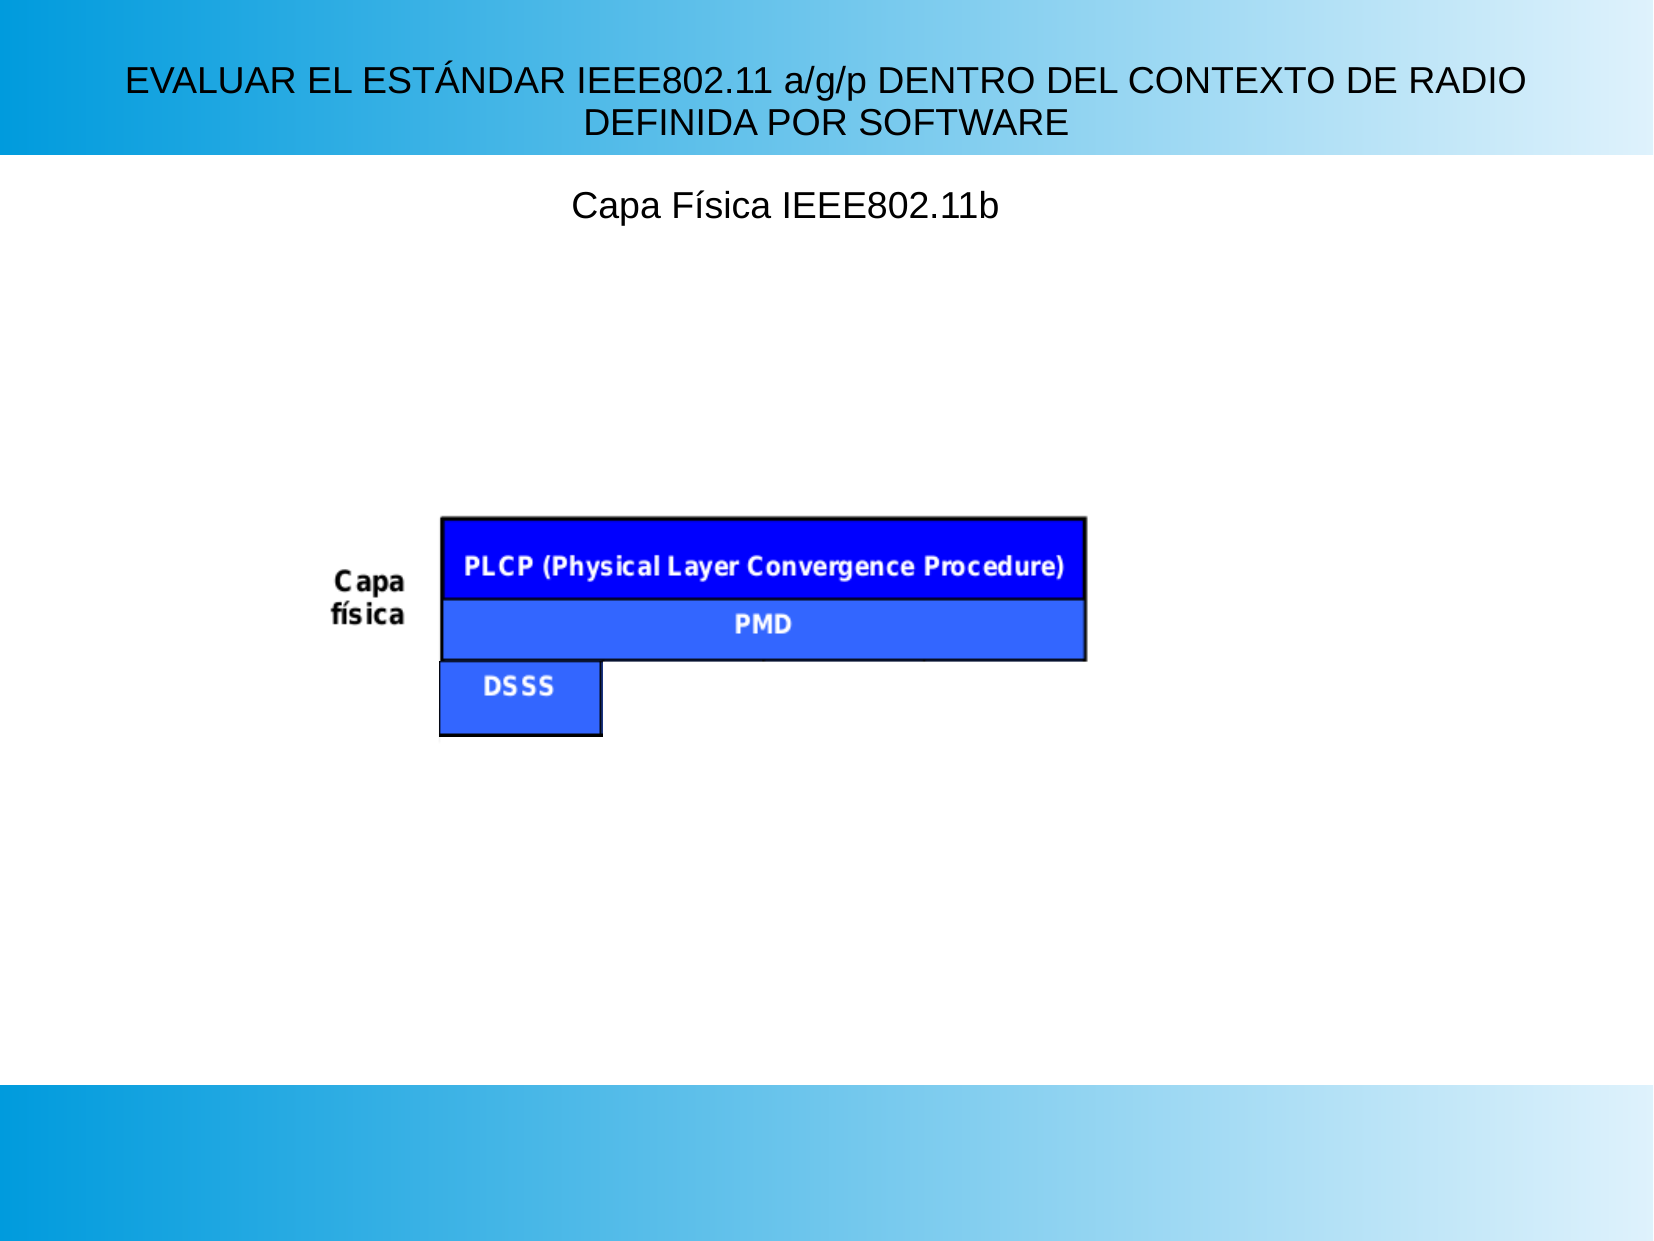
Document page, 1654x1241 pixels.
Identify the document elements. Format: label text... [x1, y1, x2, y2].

title EVALUAR EL ESTÁNDAR IEEE802.11 a/g/p DENTRO DEL CONTEXTO DE RADIO DEFINIDA POR SOFTWARE [82, 49, 1571, 154]
text_box Capa Física IEEE802.11b [543, 177, 1028, 276]
picture [256, 510, 1252, 756]
